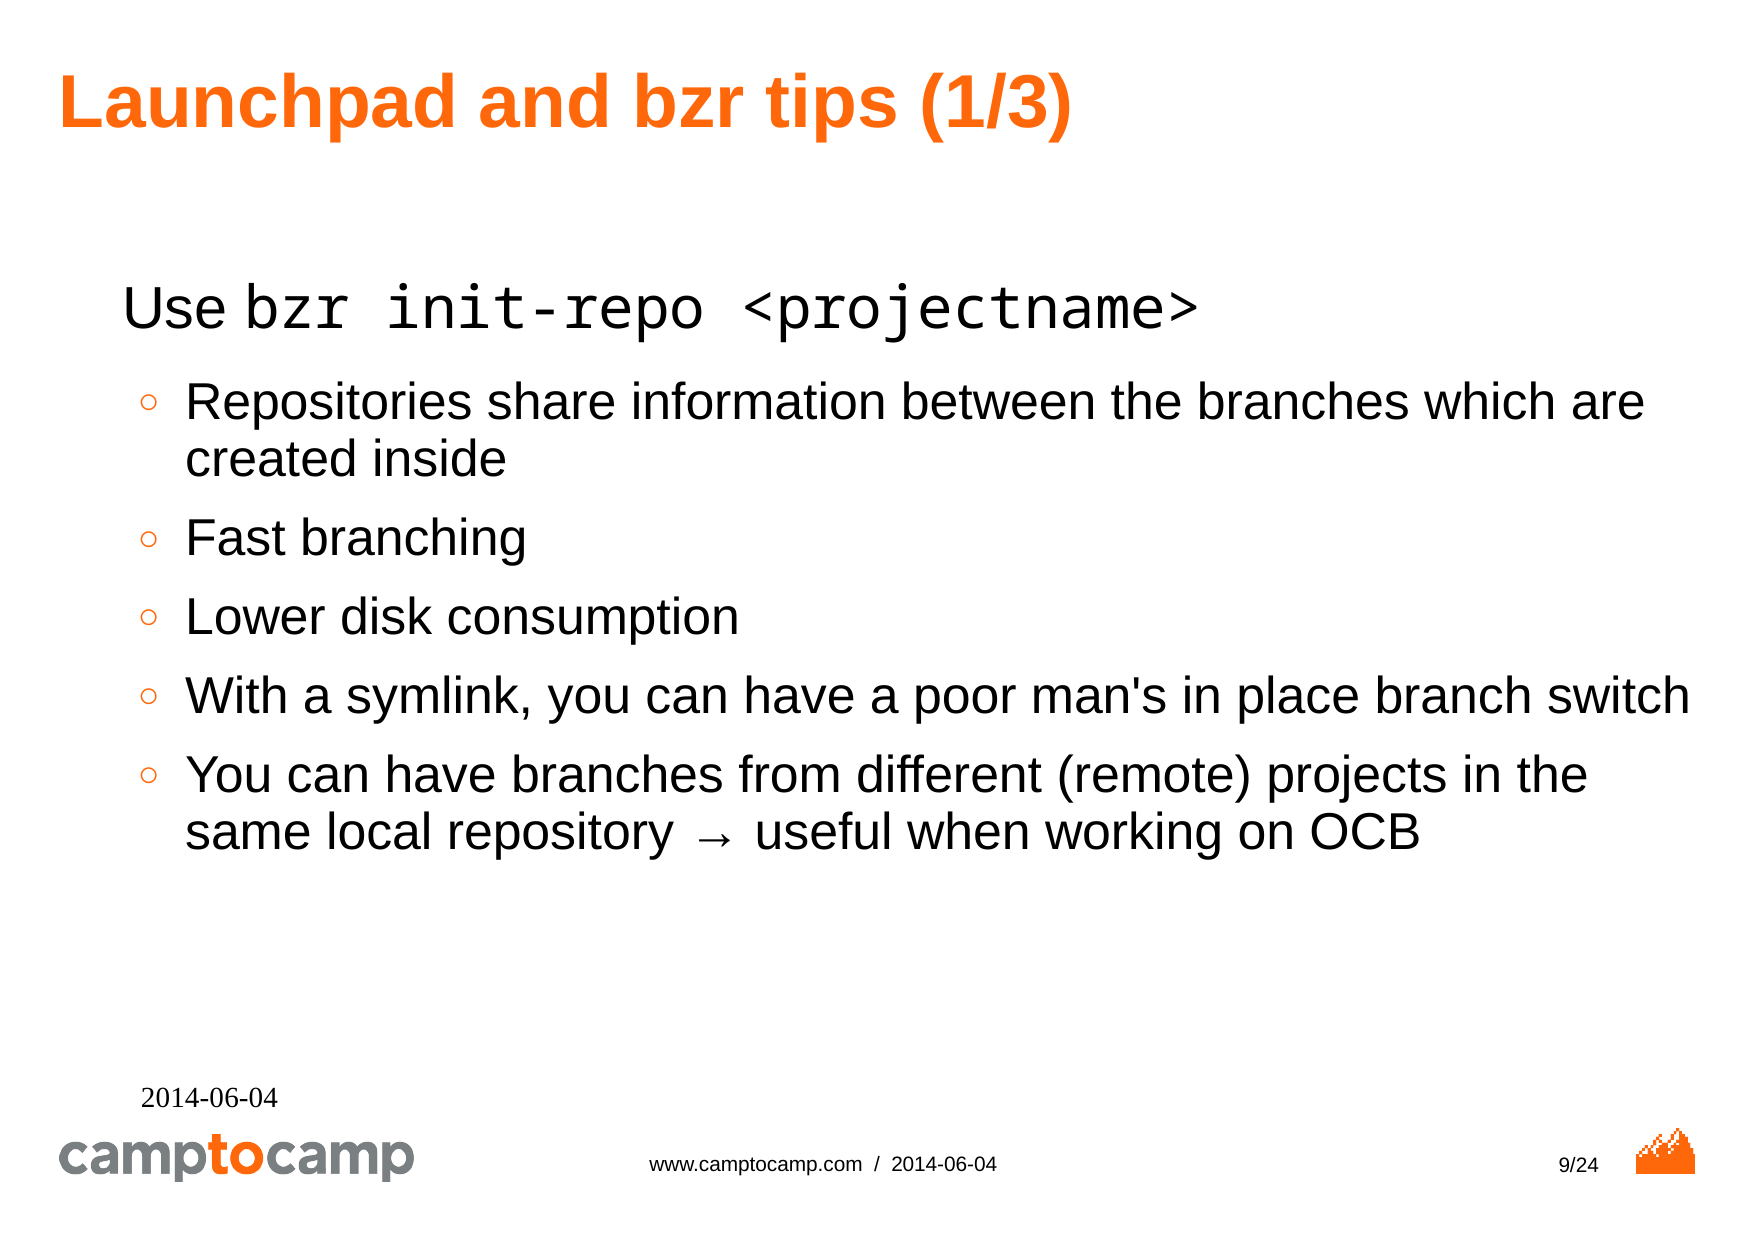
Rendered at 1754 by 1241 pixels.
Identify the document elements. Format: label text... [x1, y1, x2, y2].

picture [1636, 1128, 1695, 1174]
list Use bzr init-repo <projectname> Repositories share information between the branches which are created inside Fast branching Lower disk consumption With a symlink, you can have a poor man's in place branch switch You can have branches from different (remote) projects in the same local repository → useful when working on OCB [59, 265, 1696, 917]
picture [59, 1134, 414, 1182]
title Launchpad and bzr tips (1/3) [59, 59, 1695, 247]
